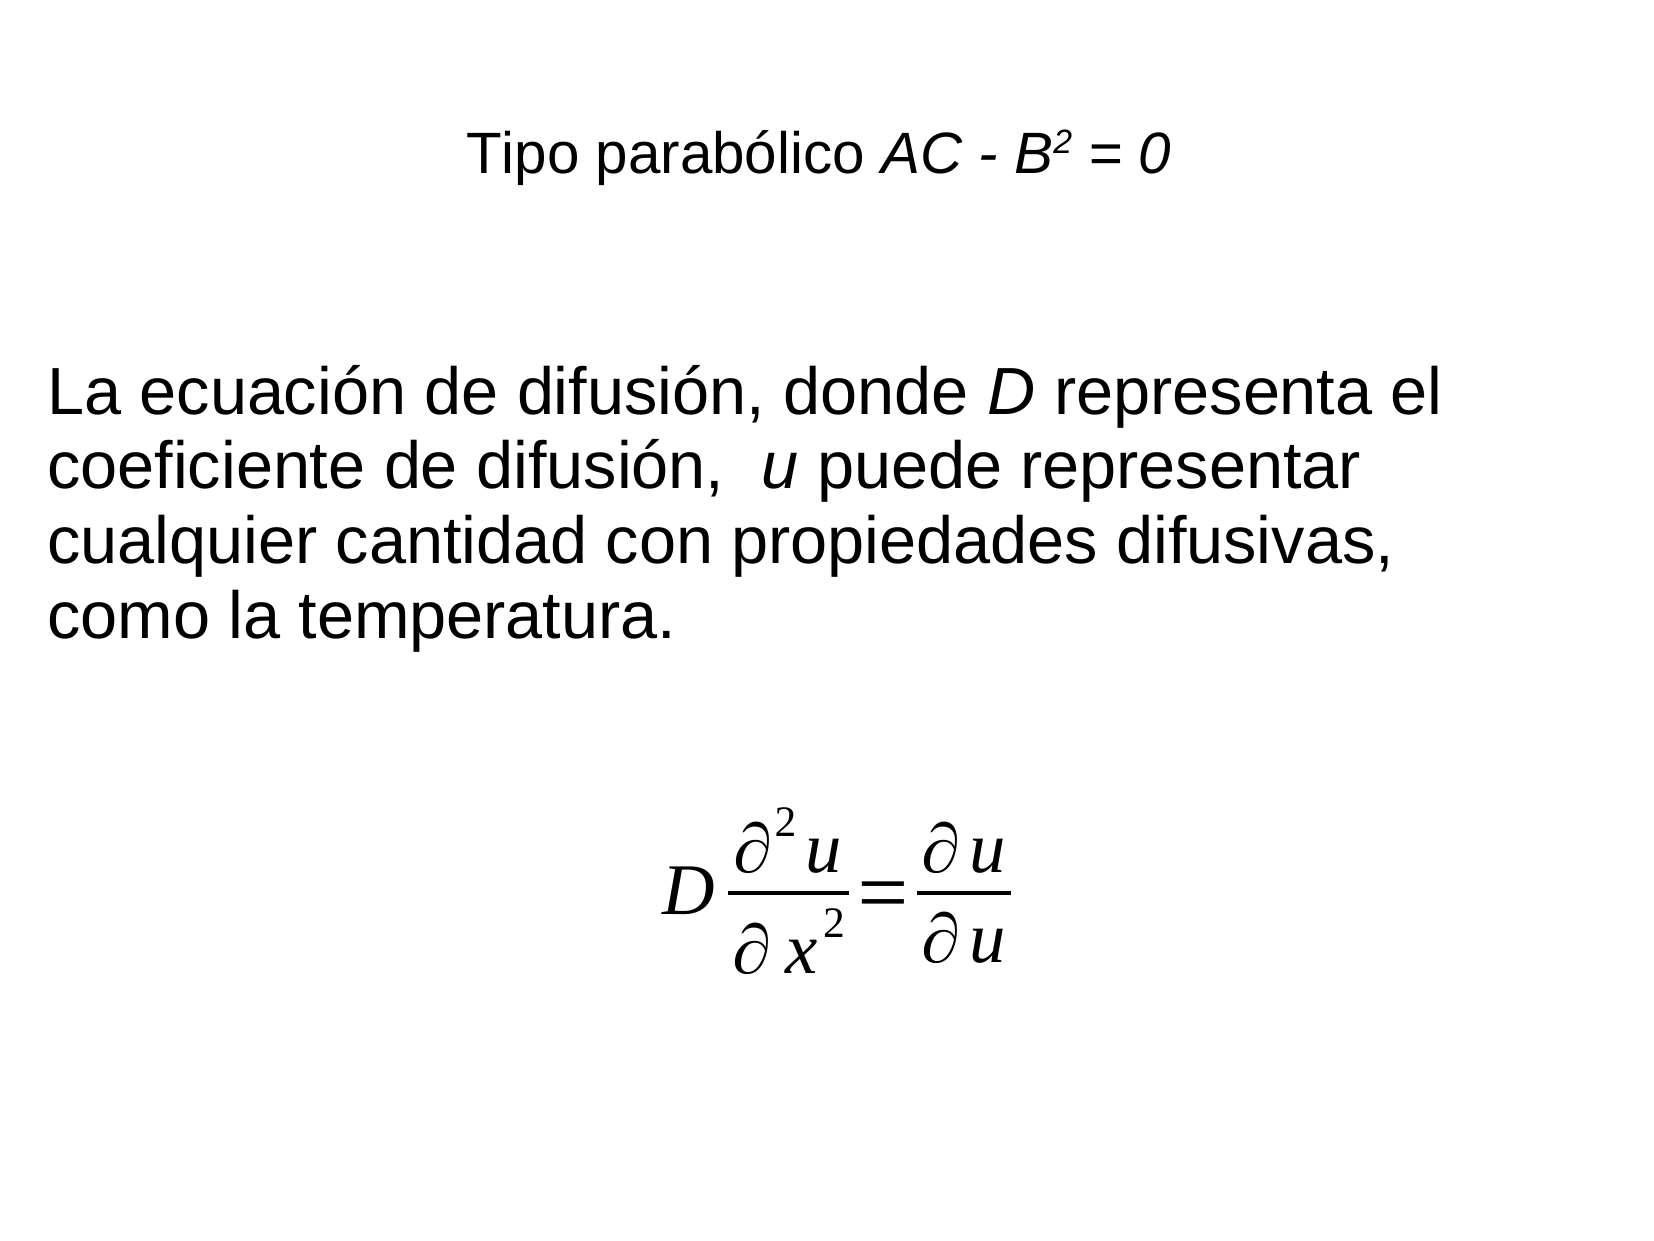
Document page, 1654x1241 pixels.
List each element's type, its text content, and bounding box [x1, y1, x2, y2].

subtitle La ecuación de difusión, donde D representa el coeficiente de difusión, u puede representar cualquier cantidad con propiedades difusivas, como la temperatura. [47, 297, 1536, 709]
title Tipo parabólico AC - B2 = 0 [82, 56, 1571, 250]
chart [649, 797, 1021, 990]
